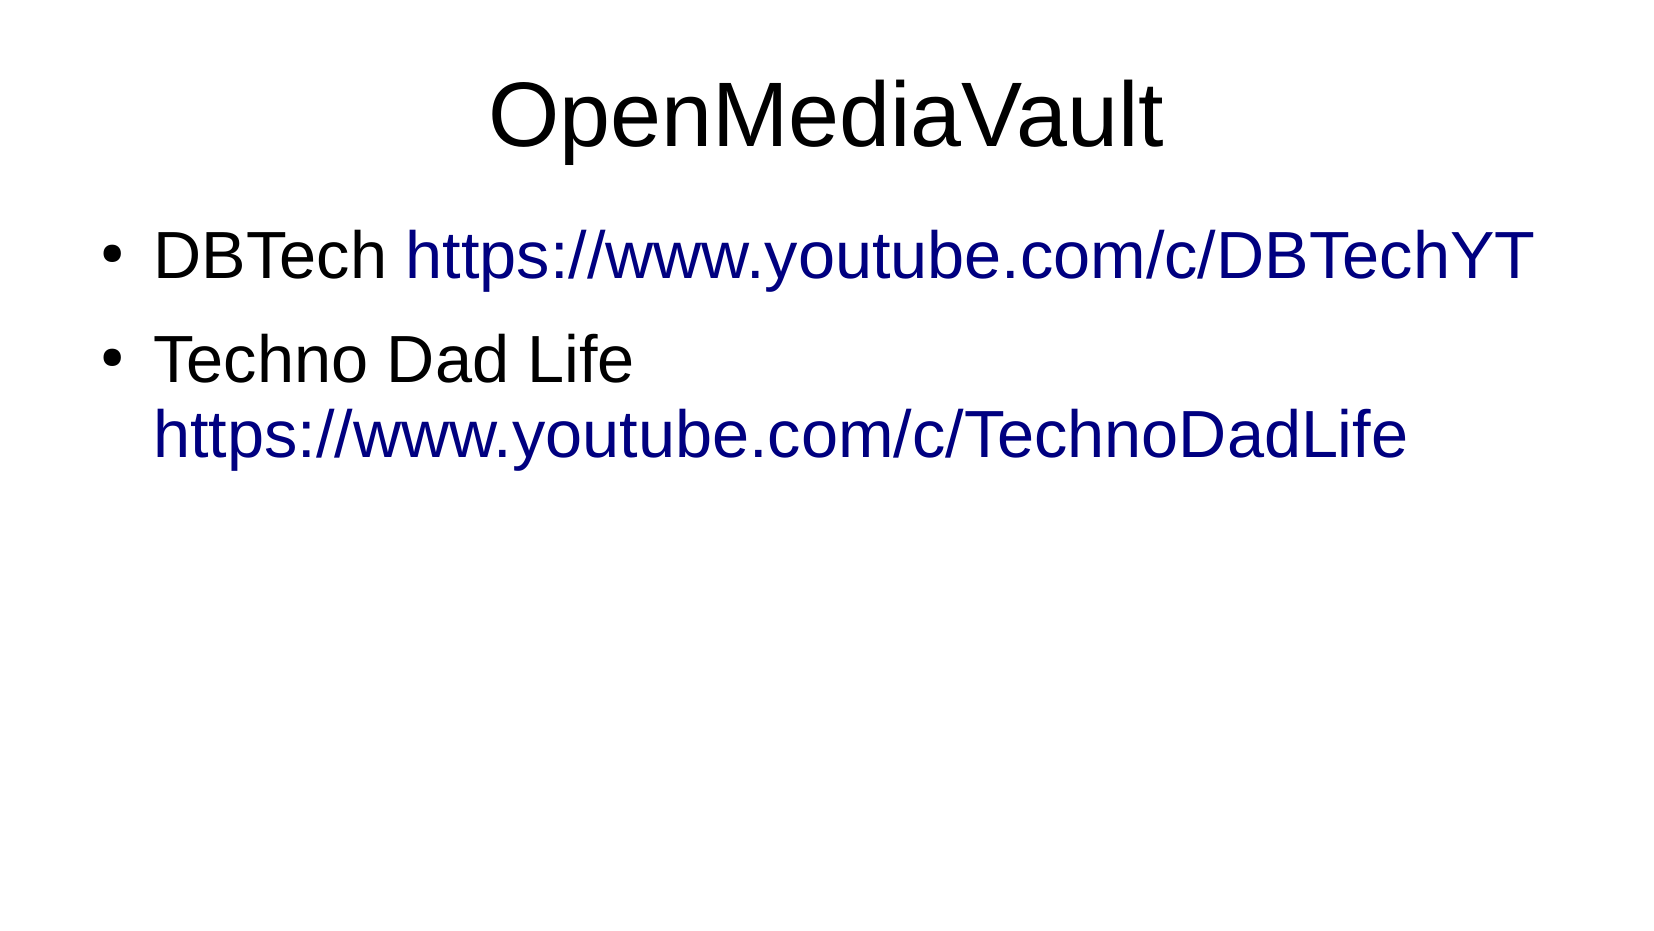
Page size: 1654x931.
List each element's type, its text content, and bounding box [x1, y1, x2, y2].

title OpenMediaVault [82, 37, 1571, 193]
list DBTech https://www.youtube.com/c/DBTechYT Techno Dad Life https://www.youtube.com/c/TechnoDadLife [82, 217, 1571, 758]
